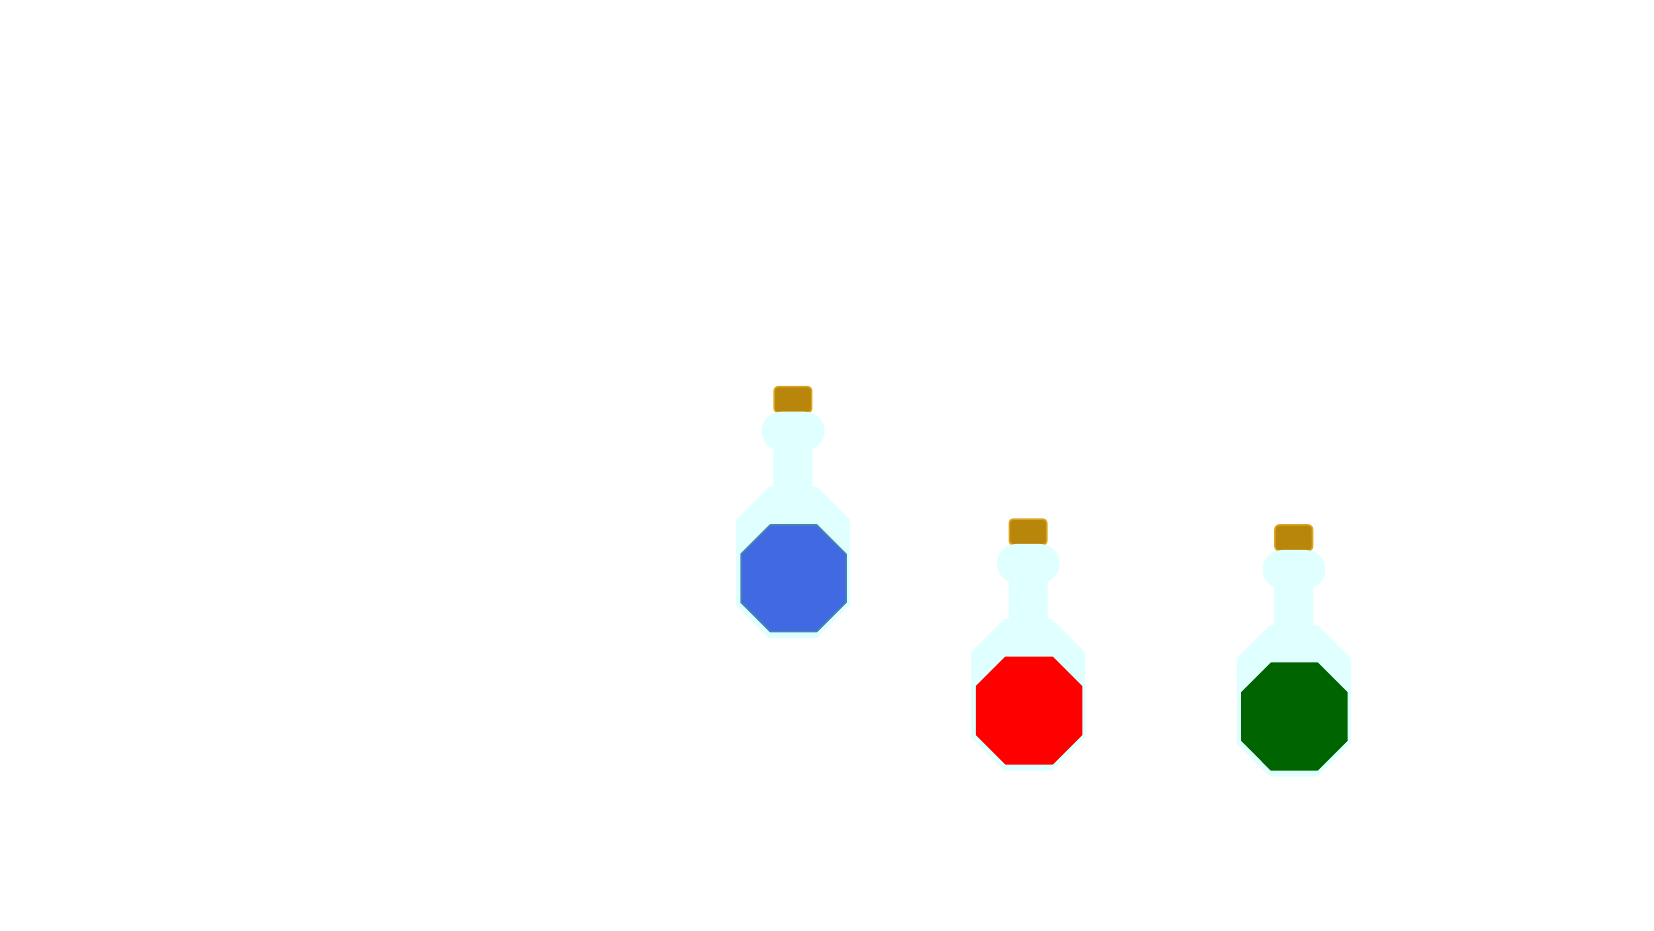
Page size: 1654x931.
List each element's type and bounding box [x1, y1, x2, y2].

text_box [736, 386, 850, 638]
text_box [971, 519, 1085, 770]
text_box [1237, 524, 1351, 776]
